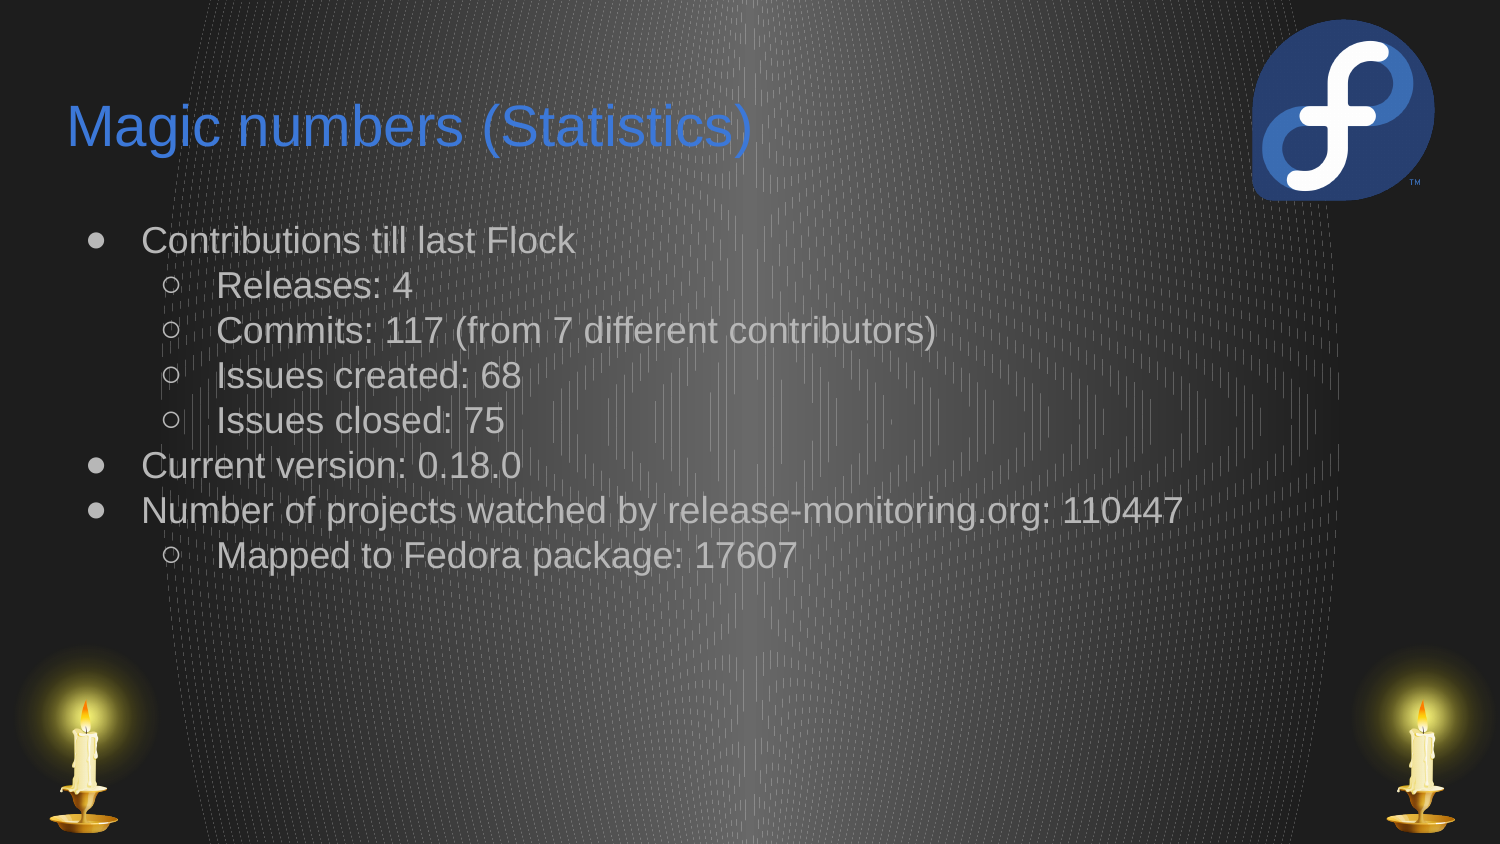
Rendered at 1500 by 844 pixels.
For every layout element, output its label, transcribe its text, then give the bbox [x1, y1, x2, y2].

picture [1347, 640, 1500, 835]
text_box Contributions till last Flock Releases: 4 Commits: 117 (from 7 different contributors) Issues created: 68 Issues closed: 75 Current version: 0.18.0 Number of projects watched by release-monitoring.org: 110447 Mapped to Fedora package: 17607 [51, 200, 1434, 796]
title Magic numbers (Statistics) [51, 72, 1252, 167]
picture [10, 640, 163, 835]
picture [1252, 19, 1435, 201]
